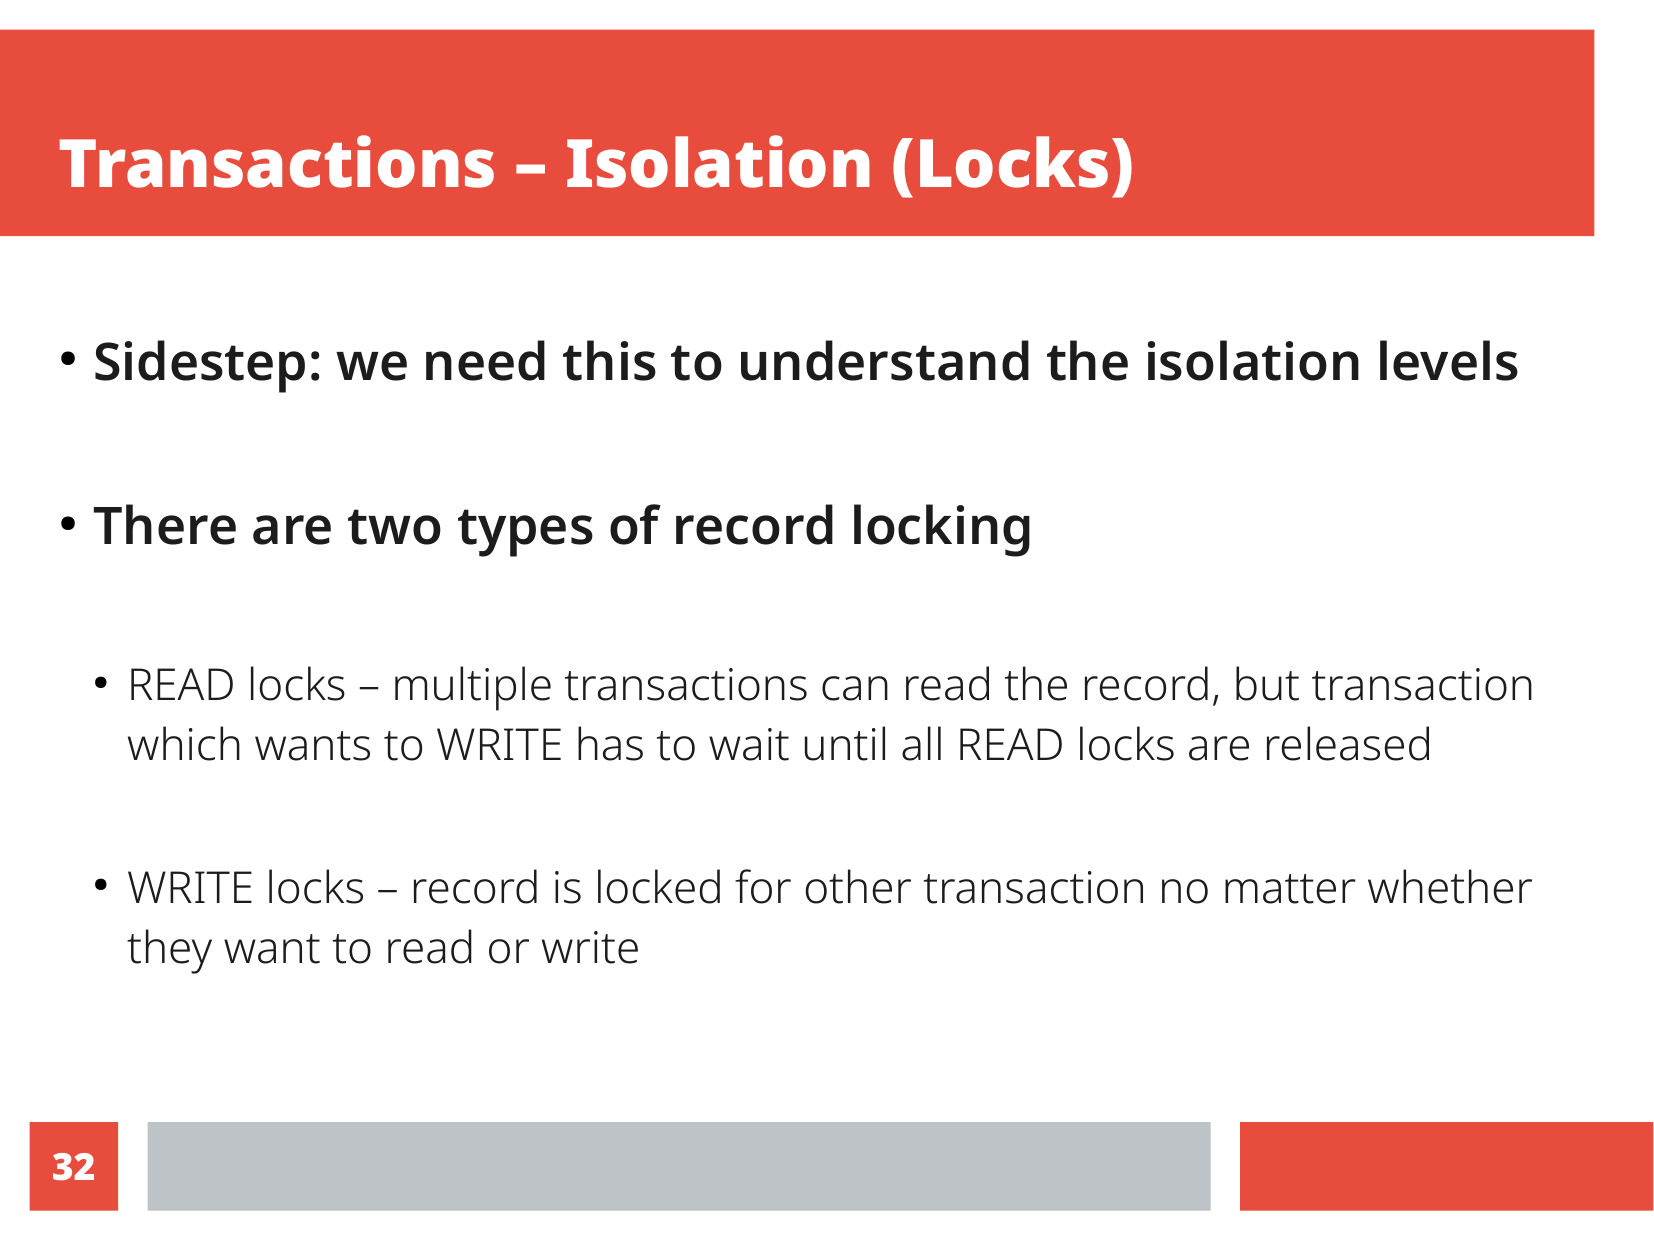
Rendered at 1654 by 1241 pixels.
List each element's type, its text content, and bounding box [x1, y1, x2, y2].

title Transactions – Isolation (Locks) [59, 59, 1595, 207]
list Sidestep: we need this to understand the isolation levels There are two types of record locking READ locks – multiple transactions can read the record, but transaction which wants to WRITE has to wait until all READ locks are released WRITE locks – record is locked for other transaction no matter whether they want to read or write [59, 324, 1565, 1093]
